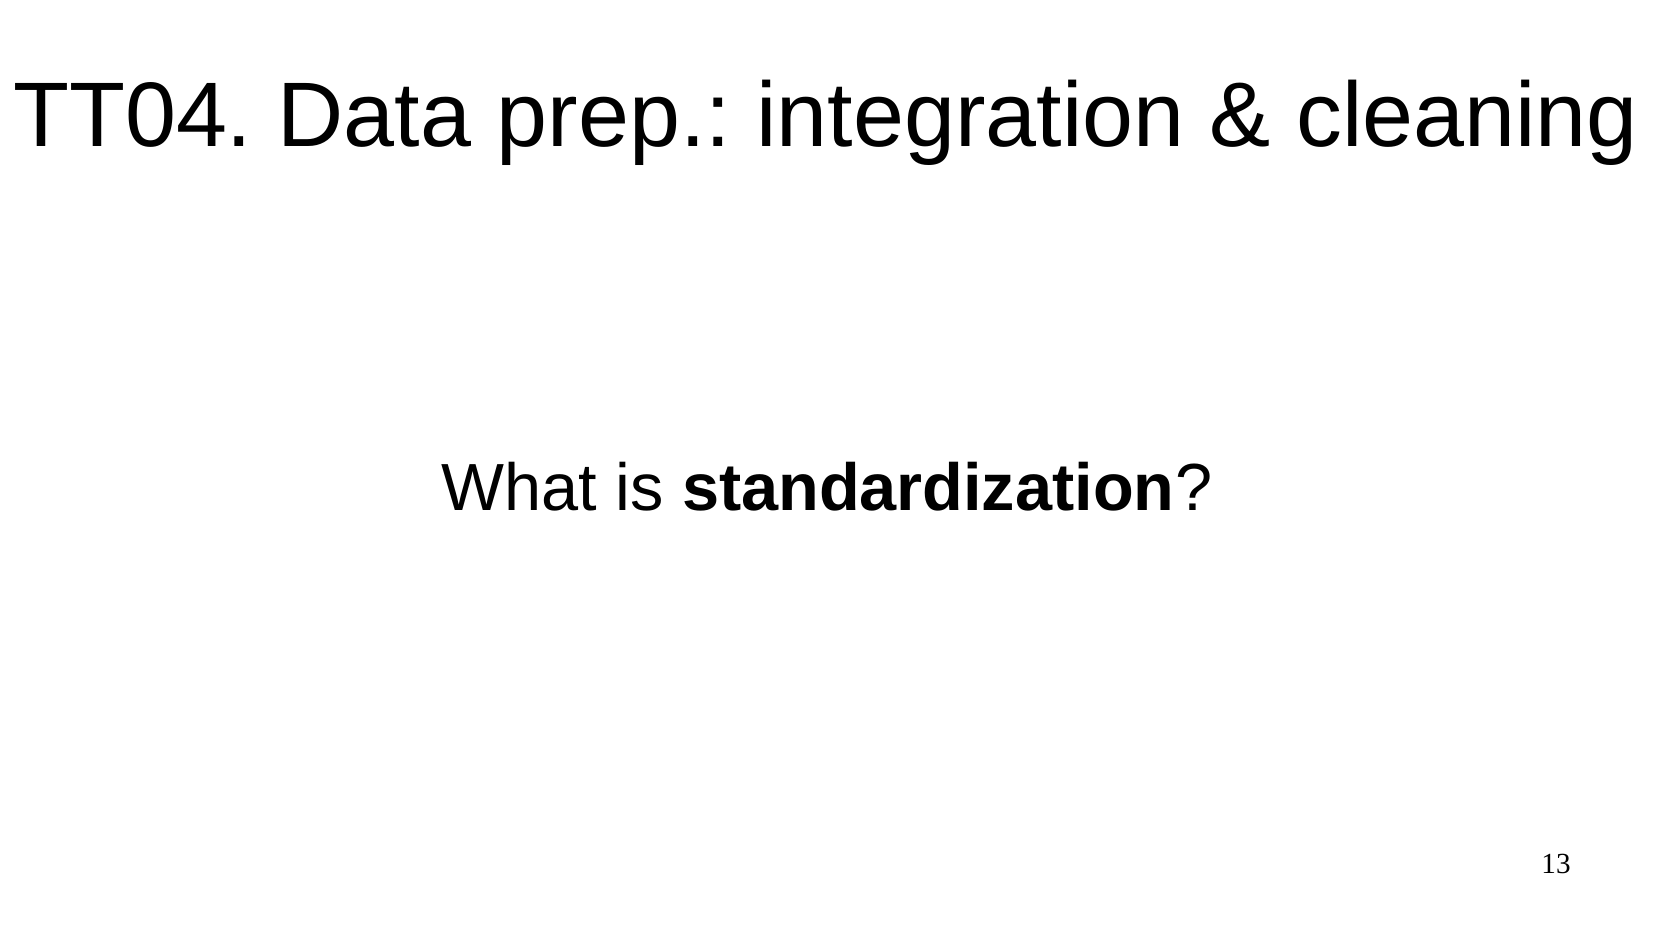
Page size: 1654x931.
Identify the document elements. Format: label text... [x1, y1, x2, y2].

subtitle What is standardization? [82, 218, 1571, 758]
title TT04. Data prep.: integration & cleaning [0, 12, 1654, 218]
